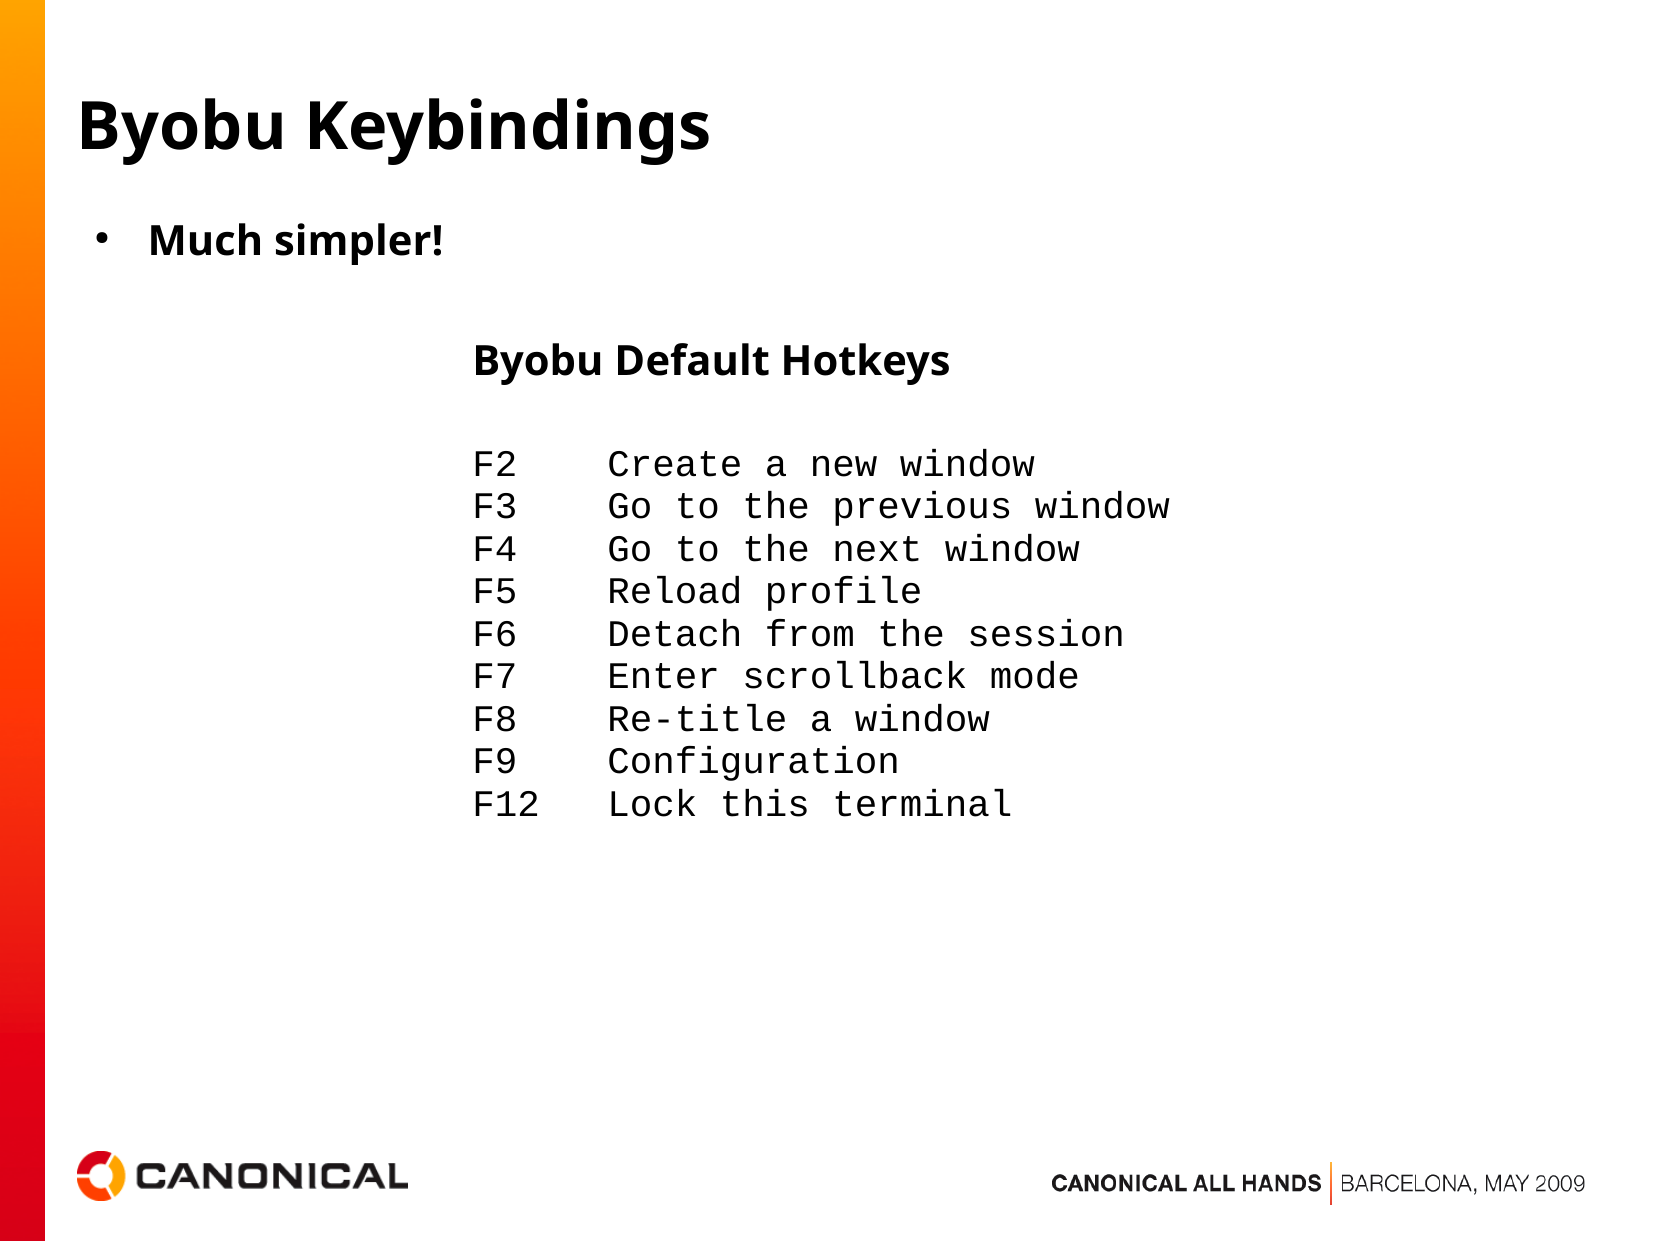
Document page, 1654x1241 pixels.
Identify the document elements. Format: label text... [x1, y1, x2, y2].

picture [0, 0, 45, 1241]
picture [77, 1151, 408, 1201]
list Much simpler! [76, 210, 599, 339]
title Byobu Keybindings [76, 48, 1589, 200]
title Byobu Default Hotkeys F2 Create a new window F3 Go to the previous window F4 Go to the next window F5 Reload profile F6 Detach from the session F7 Enter scrollback mode F8 Re-title a window F9 Configuration F12 Lock this terminal [472, 339, 1209, 867]
picture [1051, 1162, 1585, 1205]
